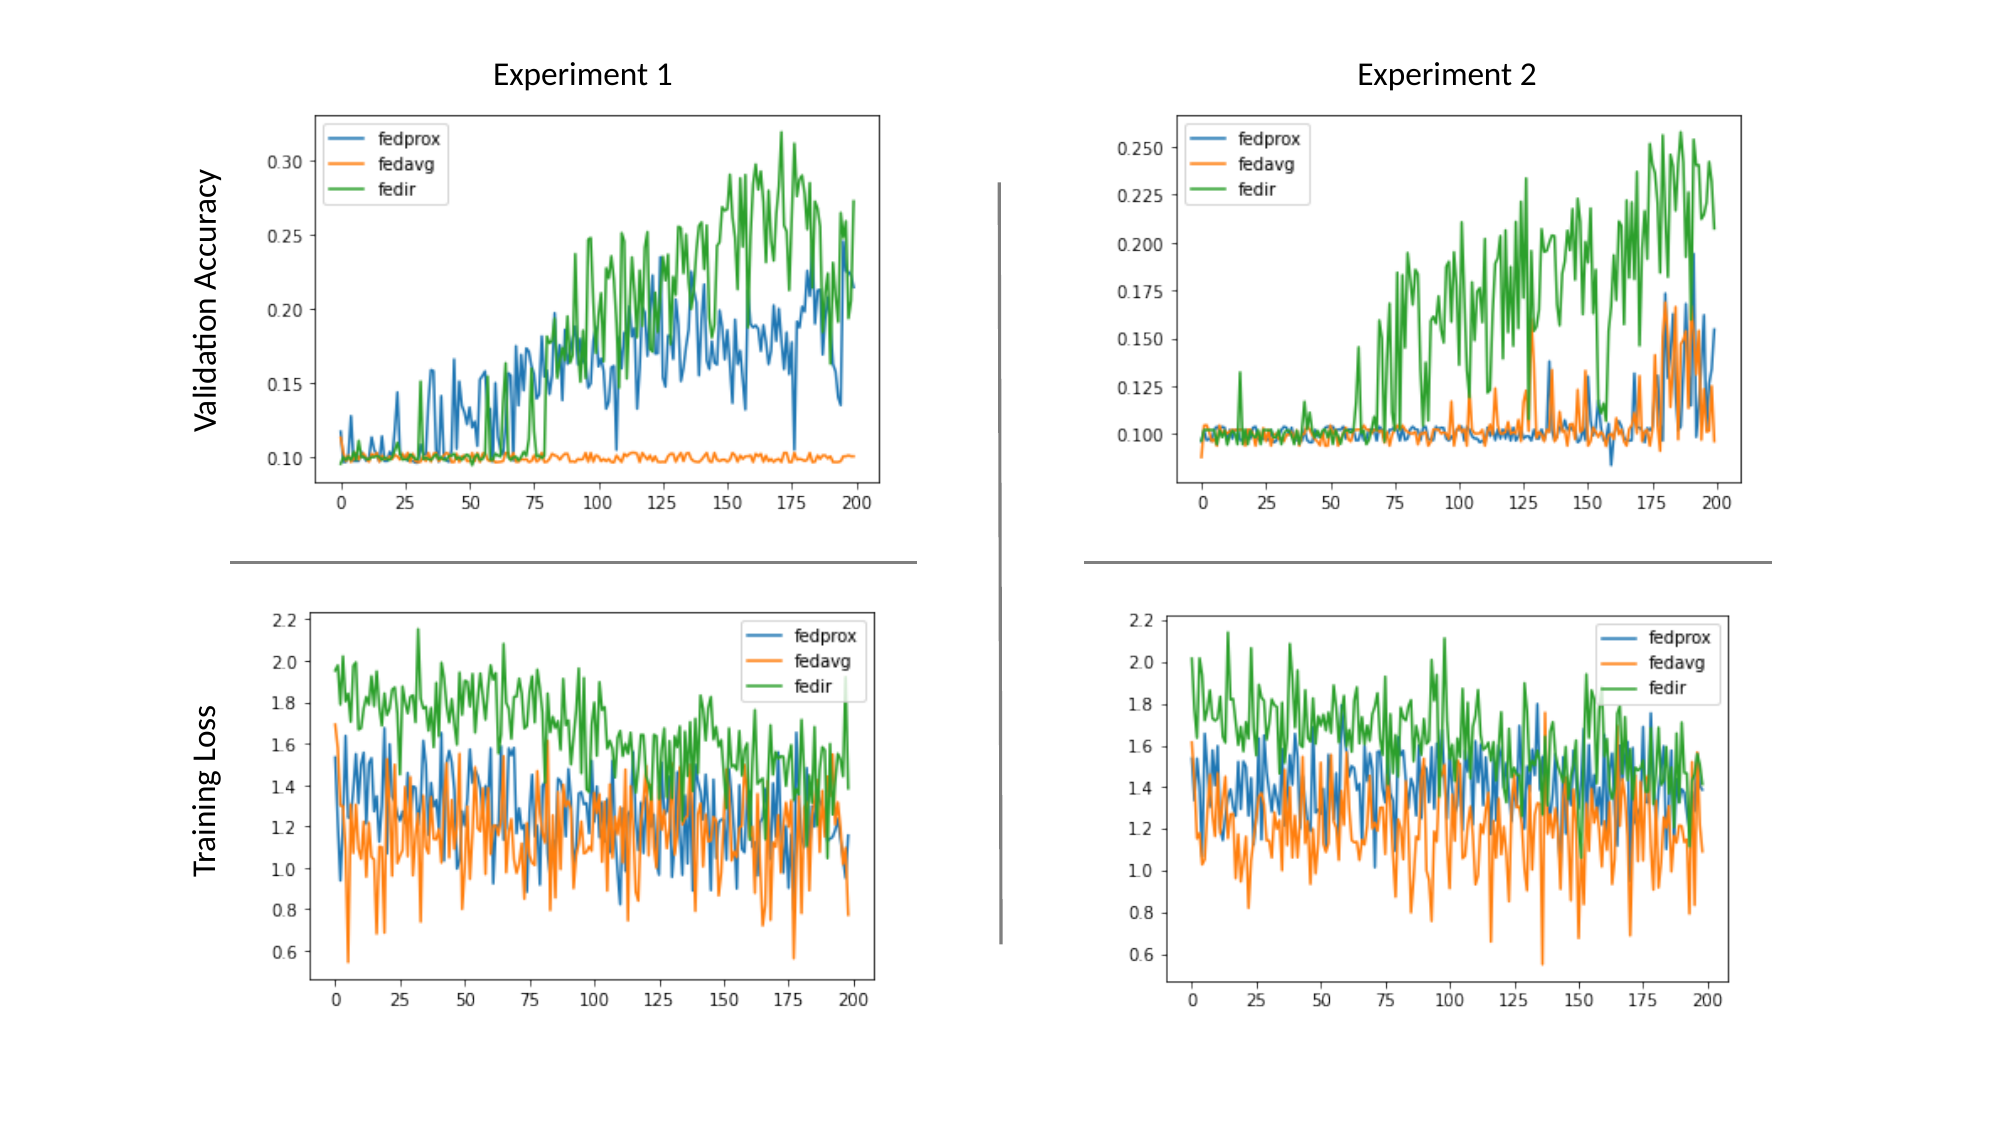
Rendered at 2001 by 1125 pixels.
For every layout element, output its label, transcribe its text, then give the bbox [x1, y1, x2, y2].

text_box Experiment 2 [1342, 44, 1591, 101]
text_box Experiment 1 [478, 44, 727, 101]
picture [1116, 602, 1740, 1022]
picture [259, 602, 886, 1020]
text_box Validation Accuracy [175, 144, 231, 448]
picture [254, 105, 891, 523]
text_box Training Loss [174, 655, 230, 893]
picture [1104, 105, 1751, 523]
